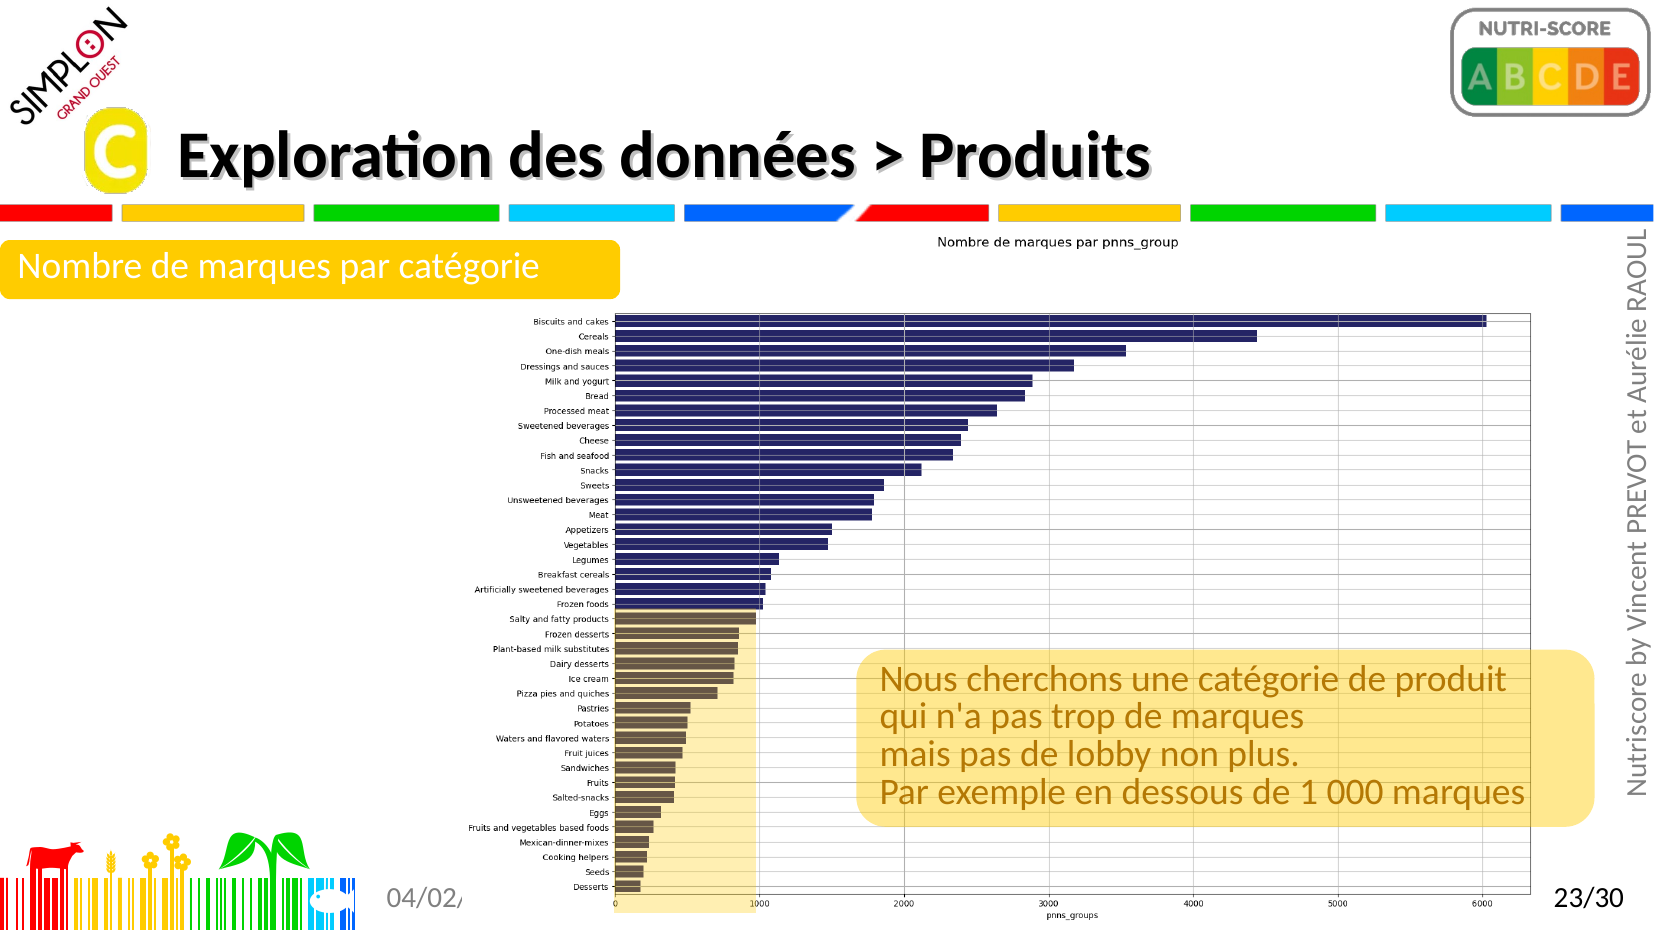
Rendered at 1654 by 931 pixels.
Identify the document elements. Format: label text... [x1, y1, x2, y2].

text_box [614, 608, 756, 913]
picture [1448, 4, 1654, 119]
text_box Nombre de marques par catégorie [0, 240, 621, 300]
picture [2, 2, 147, 147]
picture [82, 106, 151, 195]
picture [0, 200, 1654, 225]
text_box Nous cherchons une catégorie de produit qui n'a pas trop de marques mais pas de lobby non plus. Par exemple en dessous de 1 000 marques [856, 649, 1595, 827]
picture [462, 231, 1536, 925]
picture [0, 826, 355, 930]
title Exploration des données > Produits [177, 108, 1571, 213]
